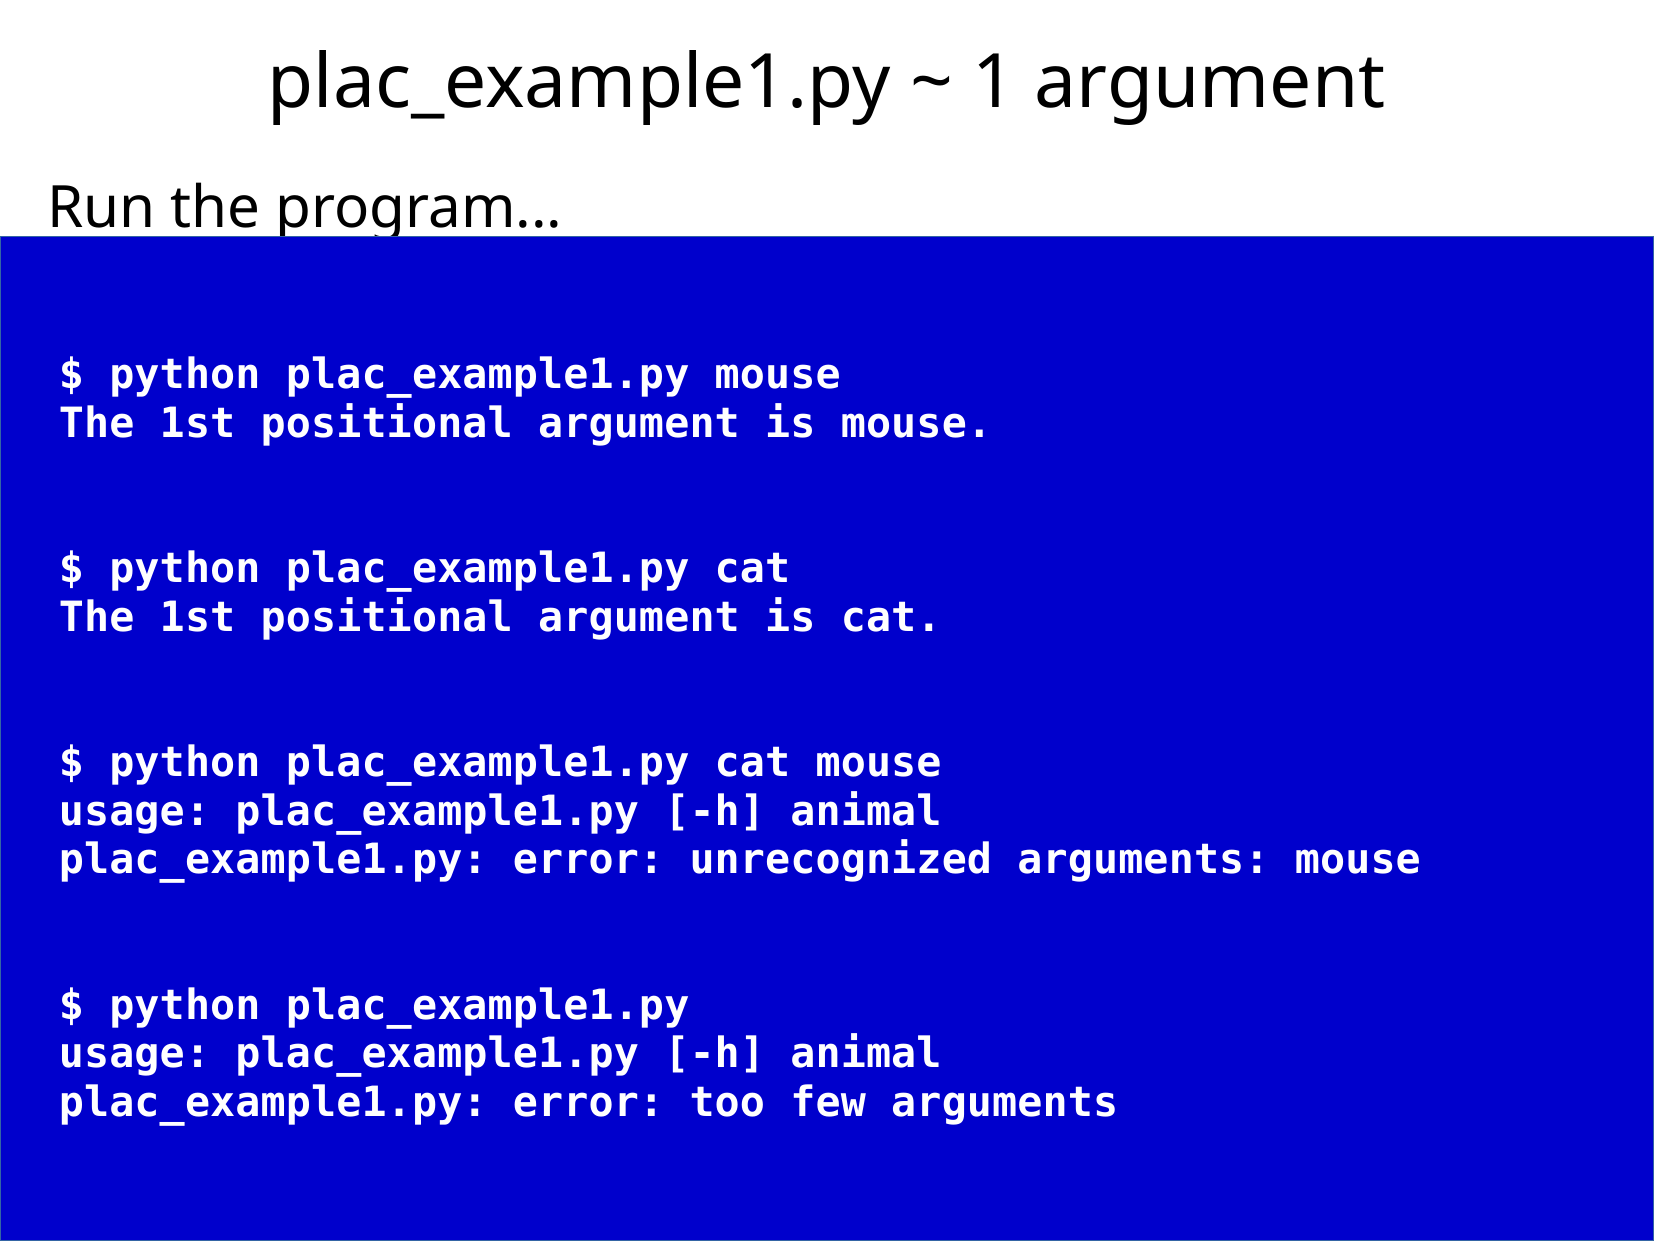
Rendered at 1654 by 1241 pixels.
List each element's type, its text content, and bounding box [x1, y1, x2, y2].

text_box $ python plac_example1.py mouse The 1st positional argument is mouse. $ python plac_example1.py cat The 1st positional argument is cat. $ python plac_example1.py cat mouse usage: plac_example1.py [-h] animal plac_example1.py: error: unrecognized arguments: mouse $ python plac_example1.py usage: plac_example1.py [-h] animal plac_example1.py: error: too few arguments [0, 236, 1654, 1241]
text_box Run the program... [47, 165, 1619, 236]
title plac_example1.py ~ 1 argument [82, 36, 1571, 120]
subtitle [70, 154, 1642, 236]
